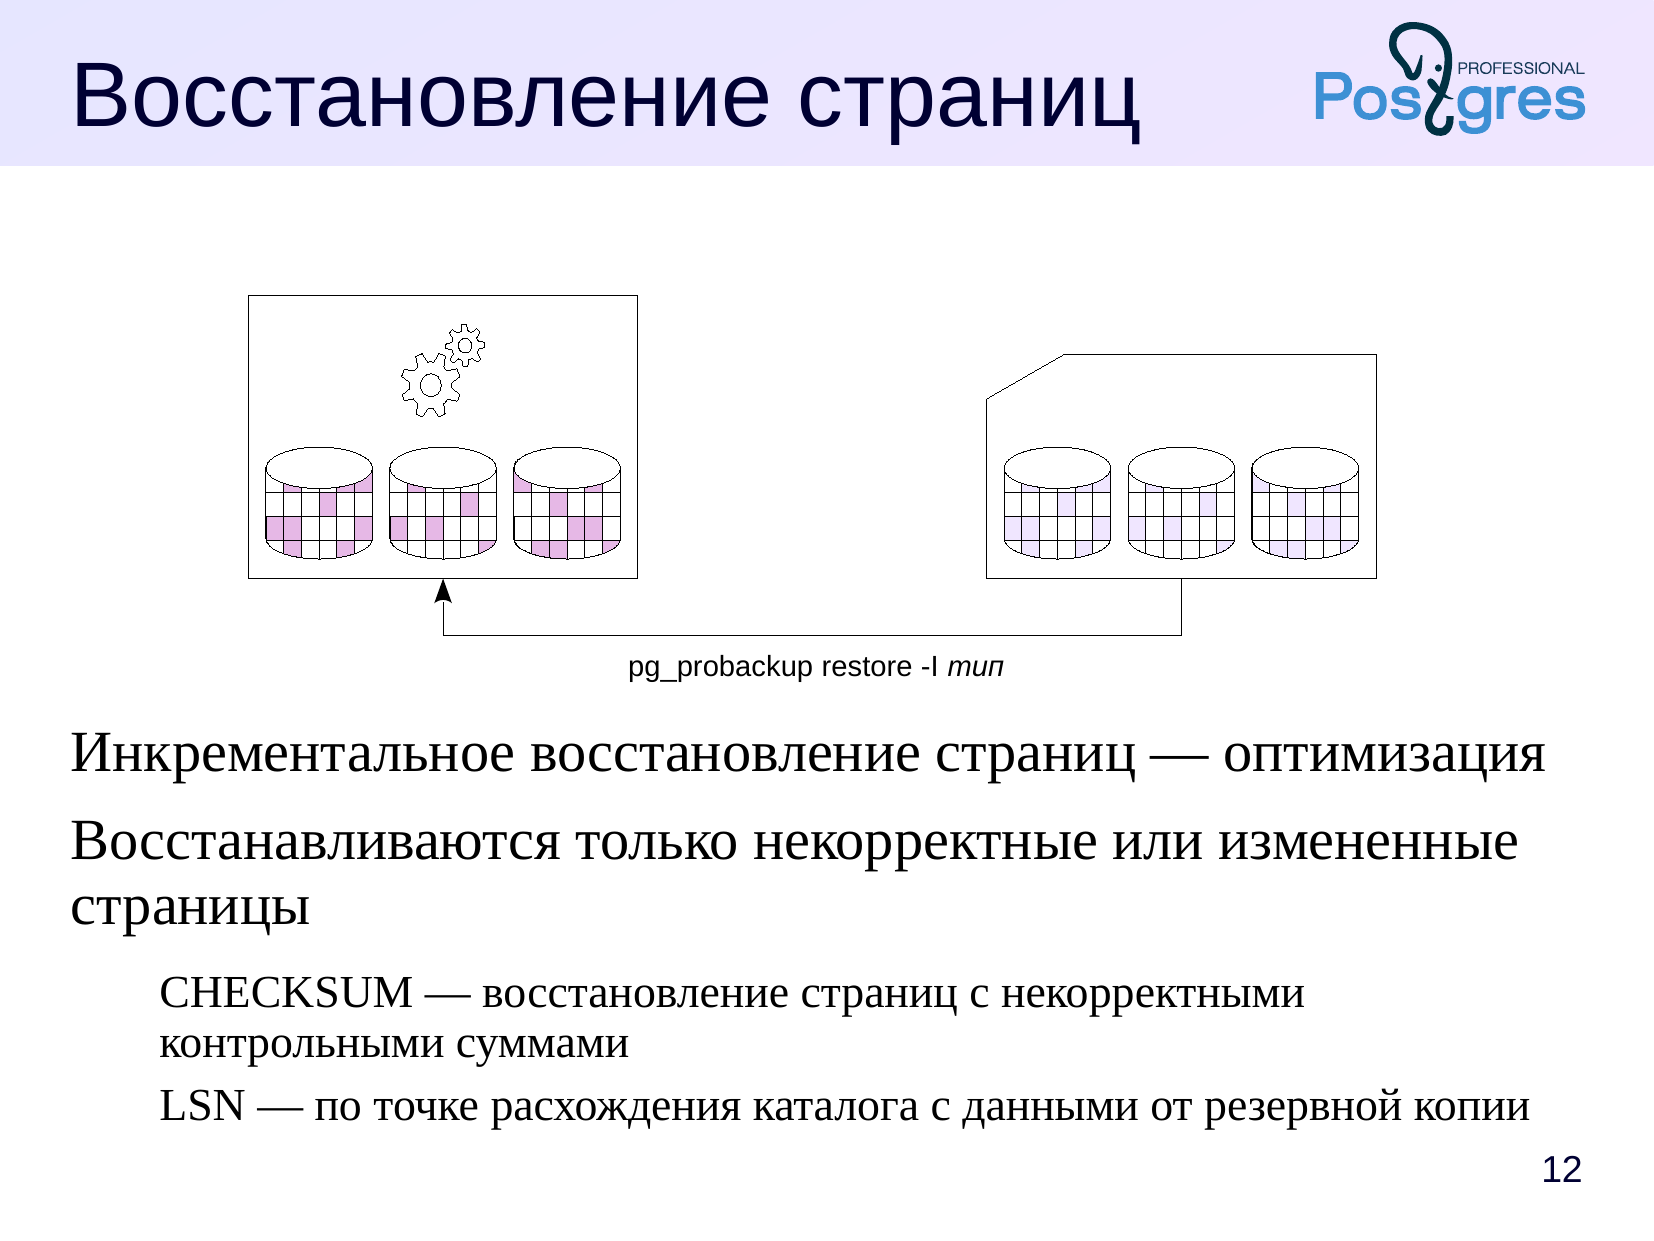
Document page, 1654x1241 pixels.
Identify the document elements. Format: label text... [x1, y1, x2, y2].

title Восстановление страниц [70, 43, 1241, 147]
text_box [248, 295, 638, 579]
list Инкрементальное восстановление страниц — оптимизация Восстанавливаются только некорректные или измененные страницы CHECKSUM — восстановление страниц с некорректными контрольными суммами LSN — по точке расхождения каталога с данными от резервной копии [70, 719, 1583, 1209]
text_box pg_probackup restore -I тип [465, 642, 1167, 691]
text_box [986, 354, 1377, 579]
